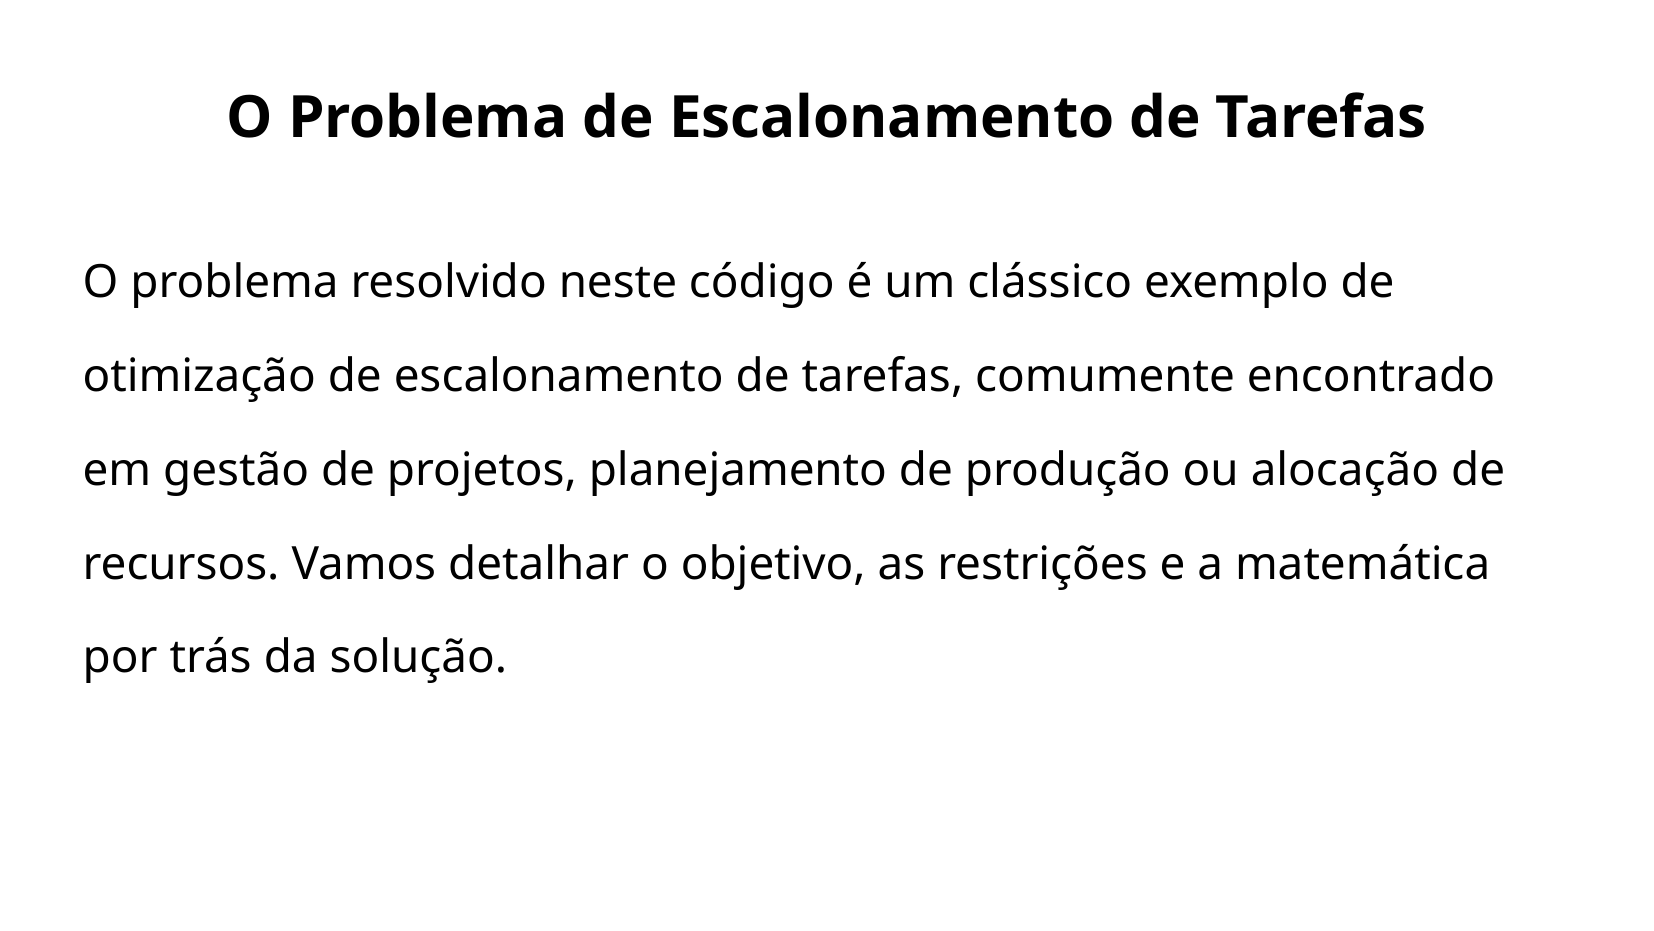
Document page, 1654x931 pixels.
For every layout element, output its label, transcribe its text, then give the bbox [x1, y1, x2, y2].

title O Problema de Escalonamento de Tarefas [82, 37, 1571, 193]
subtitle O problema resolvido neste código é um clássico exemplo de otimização de escalonamento de tarefas, comumente encontrado em gestão de projetos, planejamento de produção ou alocação de recursos. Vamos detalhar o objetivo, as restrições e a matemática por trás da solução. [82, 217, 1571, 758]
